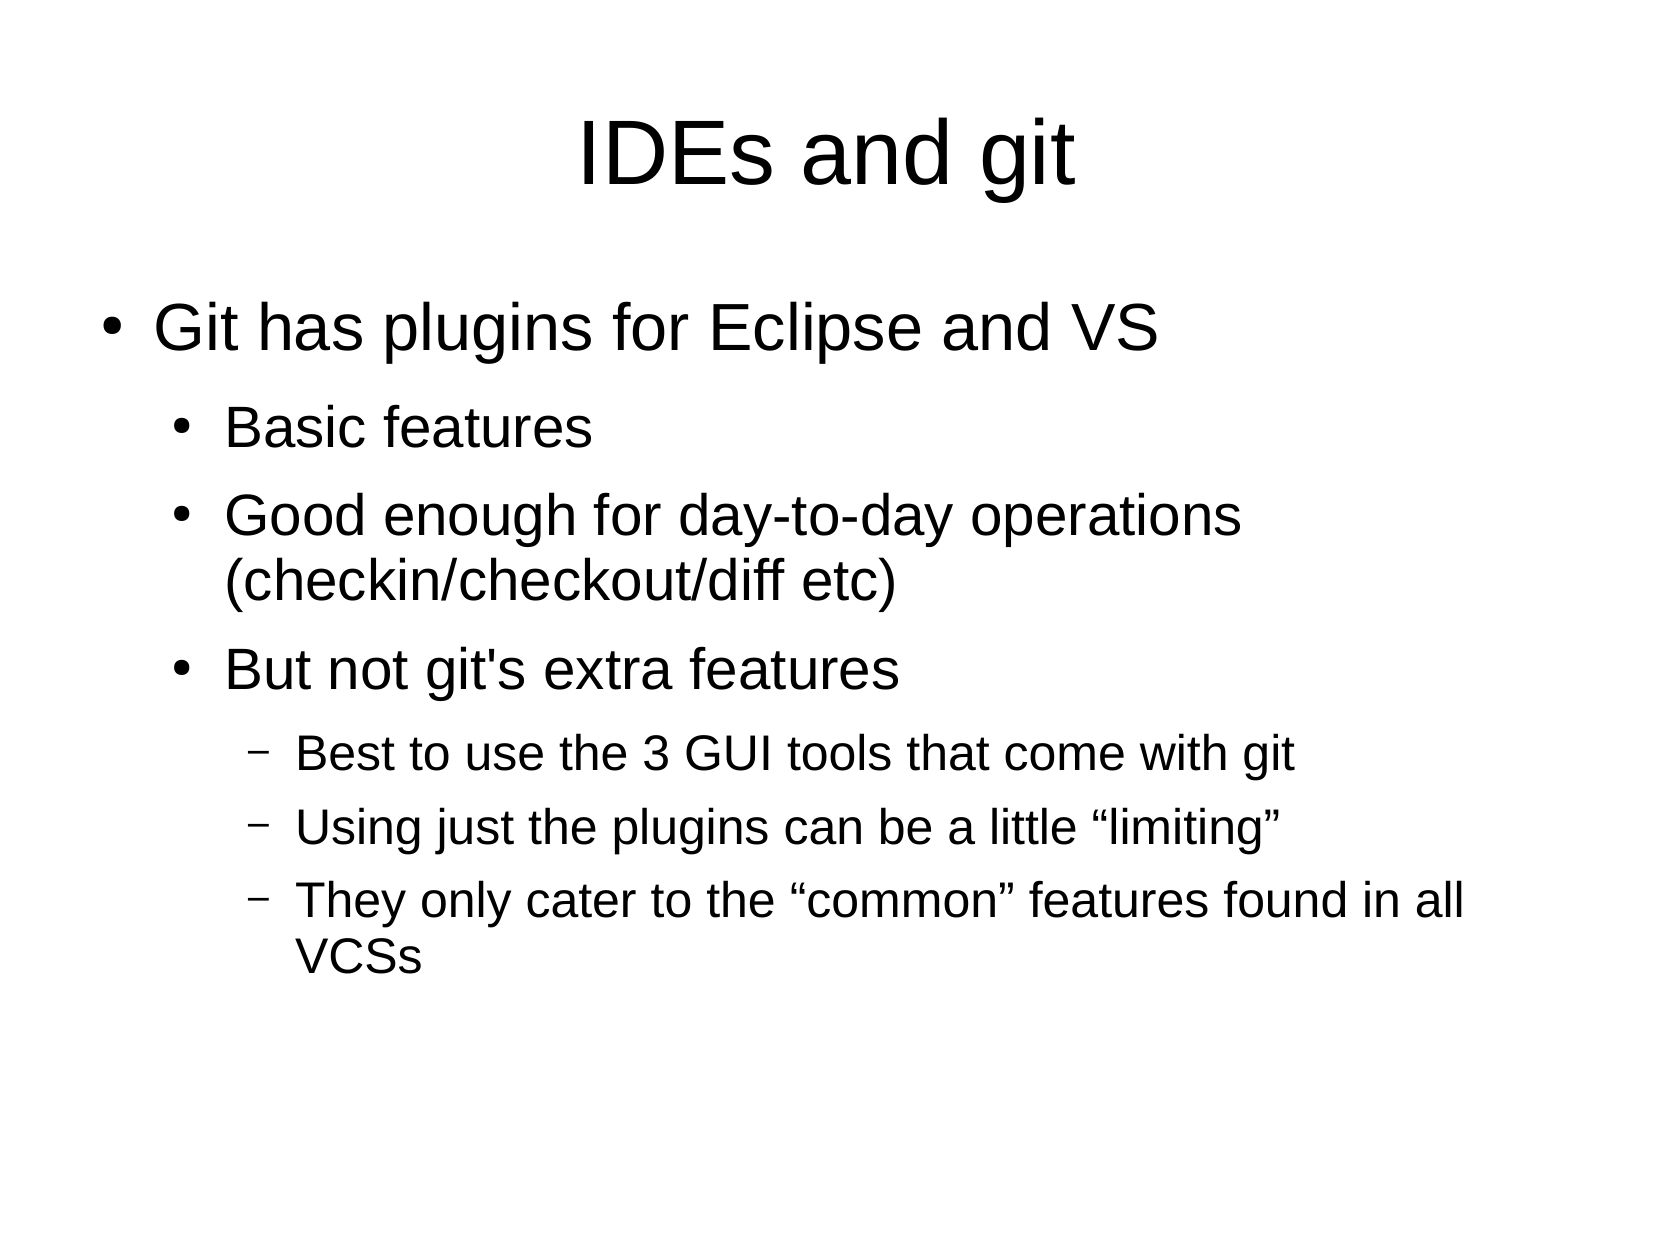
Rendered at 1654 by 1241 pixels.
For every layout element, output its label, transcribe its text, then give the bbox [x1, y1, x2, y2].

title IDEs and git [82, 56, 1571, 250]
list Git has plugins for Eclipse and VS Basic features Good enough for day-to-day operations (checkin/checkout/diff etc) But not git's extra features Best to use the 3 GUI tools that come with git Using just the plugins can be a little “limiting” They only cater to the “common” features found in all VCSs [82, 290, 1571, 1109]
